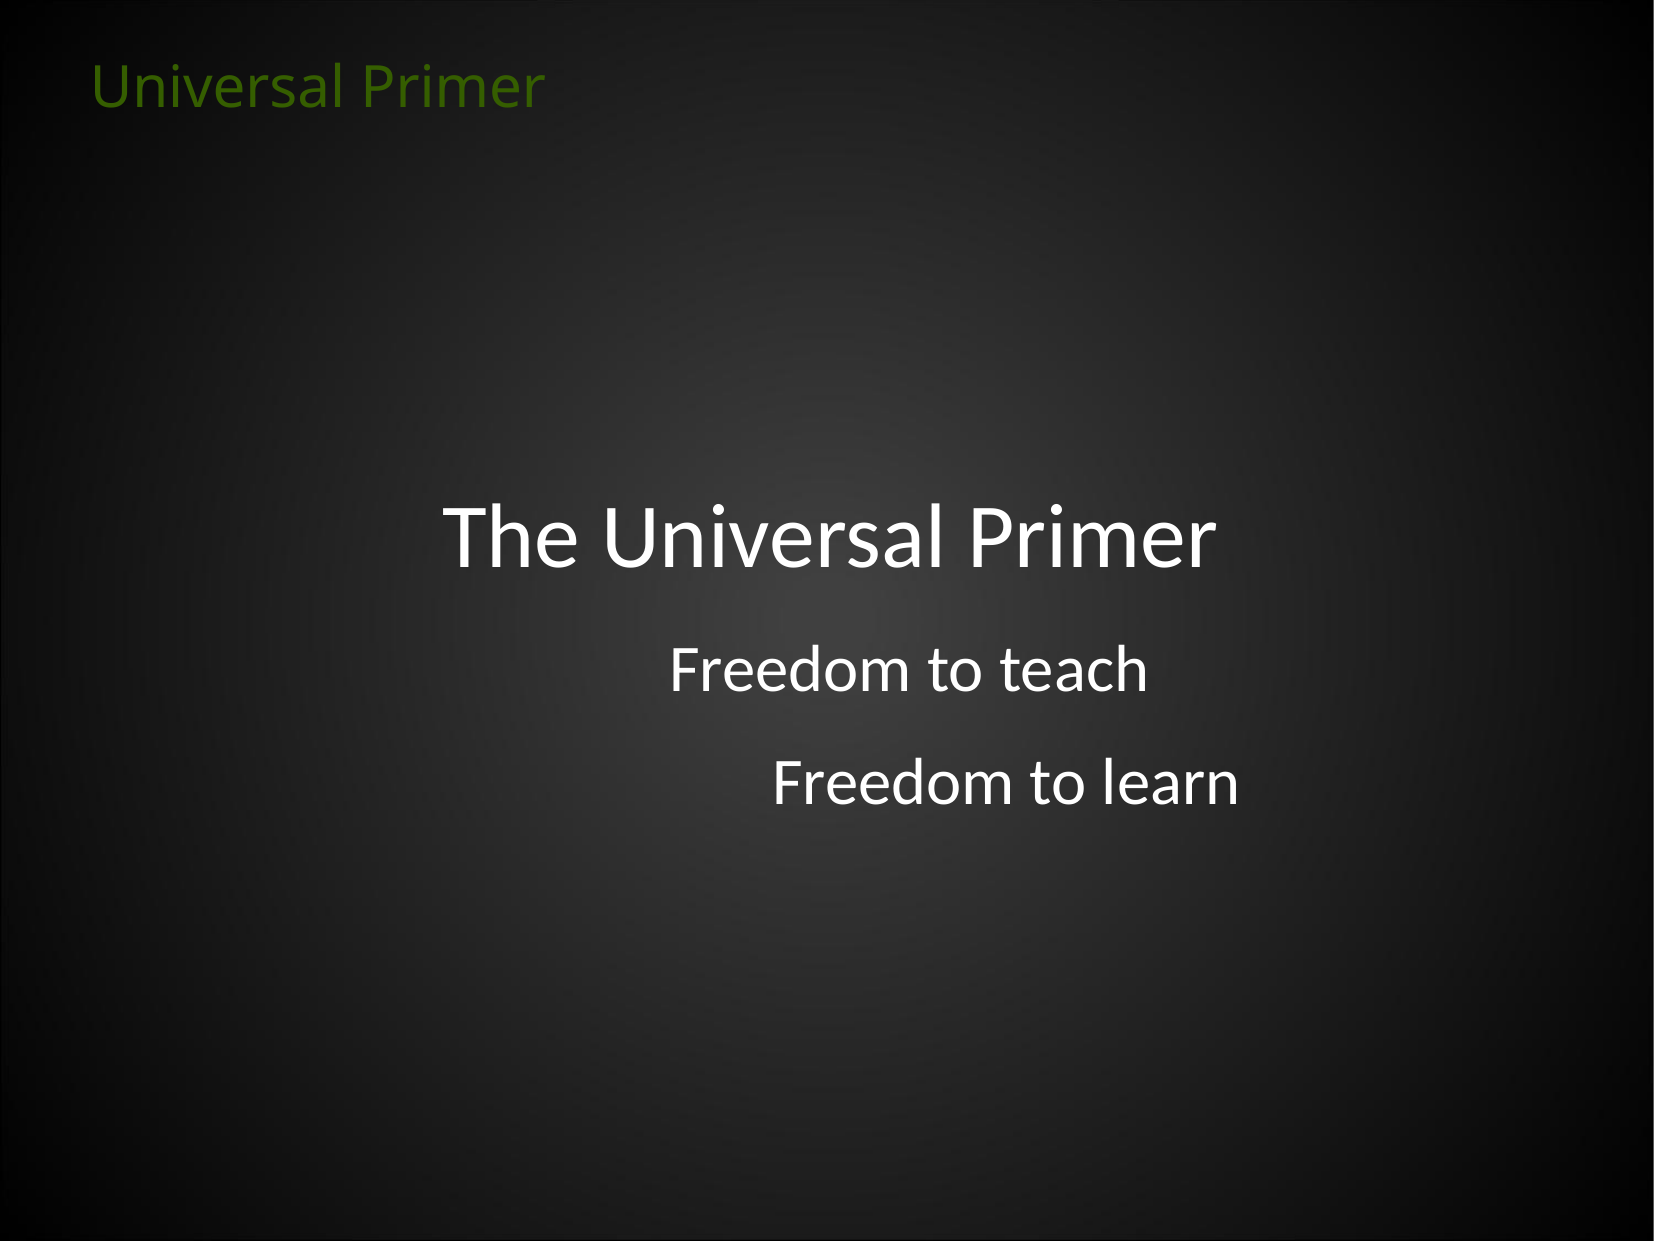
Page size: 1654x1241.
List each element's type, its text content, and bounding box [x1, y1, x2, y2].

text_box Freedom to teach [165, 600, 1654, 751]
picture [0, 0, 1654, 1241]
title The Universal Primer [86, 412, 1576, 677]
subtitle Freedom to learn [262, 751, 1654, 863]
